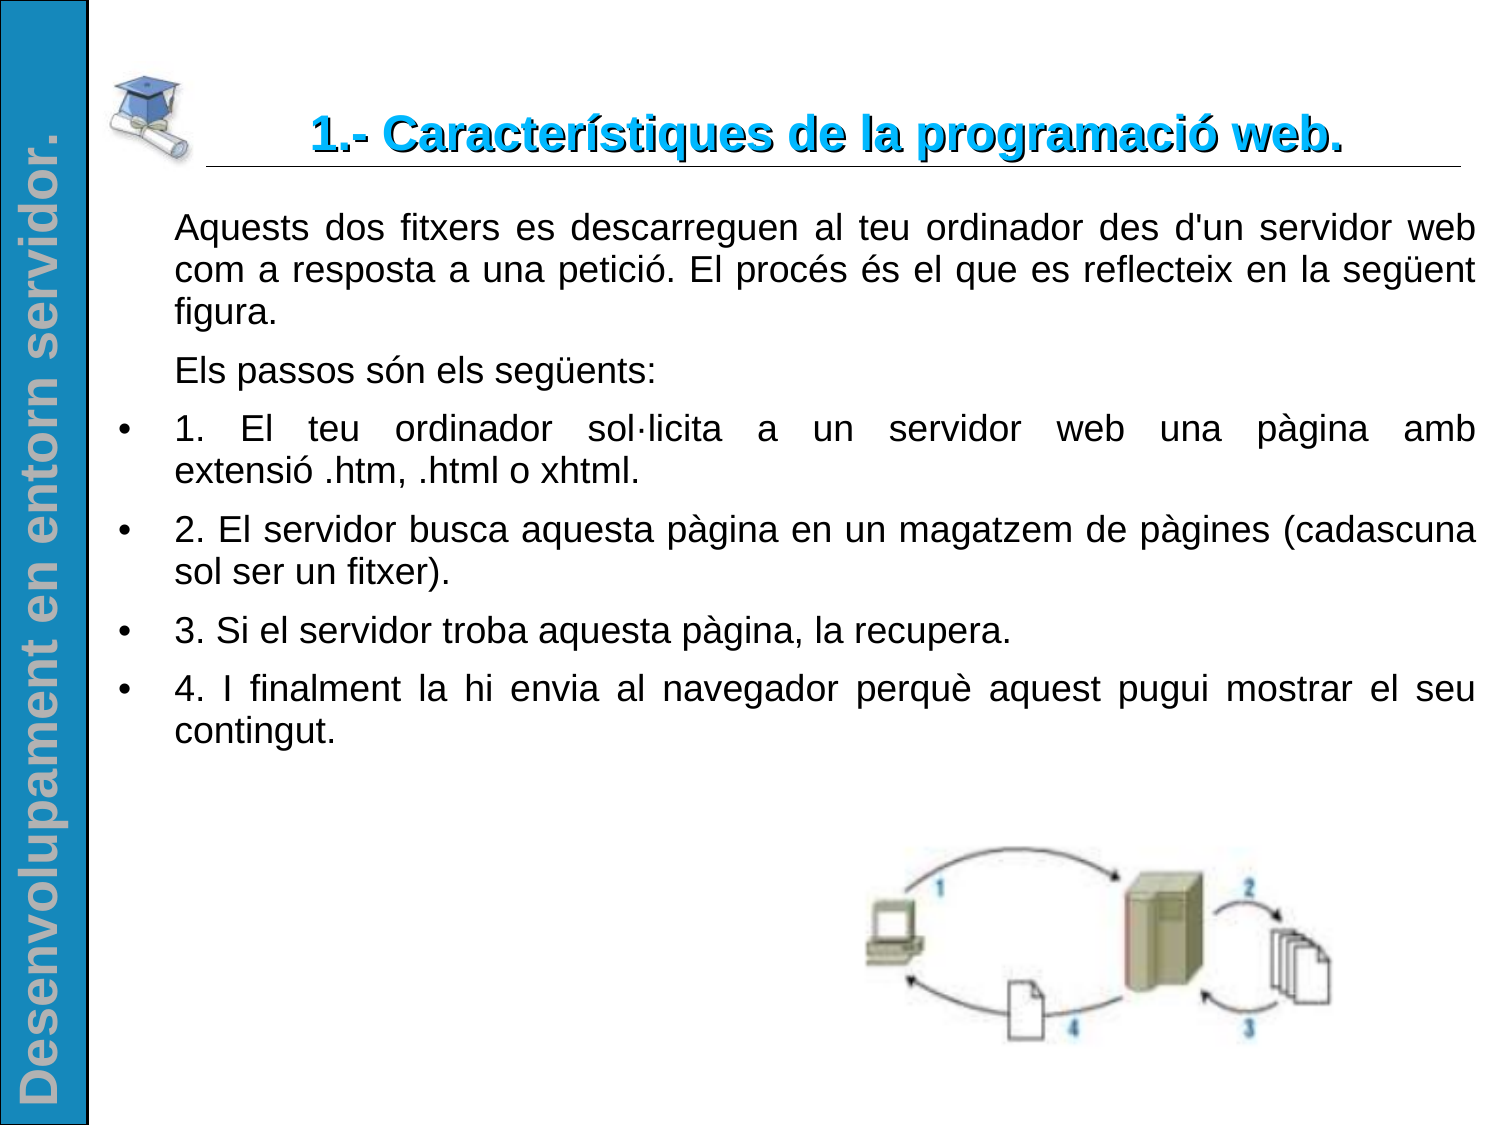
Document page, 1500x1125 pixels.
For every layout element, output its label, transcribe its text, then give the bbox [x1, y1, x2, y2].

picture [93, 61, 206, 174]
picture [856, 767, 1362, 1088]
title 1.- Característiques de la programació web. [206, 88, 1447, 178]
list Aquests dos fitxers es descarreguen al teu ordinador des d'un servidor web com a resposta a una petició. El procés és el que es reflecteix en la següent figura. Els passos són els següents: 1. El teu ordinador sol·licita a un servidor web una pàgina amb extensió .htm, .html o xhtml. 2. El servidor busca aquesta pàgina en un magatzem de pàgines (cadascuna sol ser un fitxer). 3. Si el servidor troba aquesta pàgina, la recupera. 4. I finalment la hi envia al navegador perquè aquest pugui mostrar el seu contingut. [118, 206, 1477, 950]
